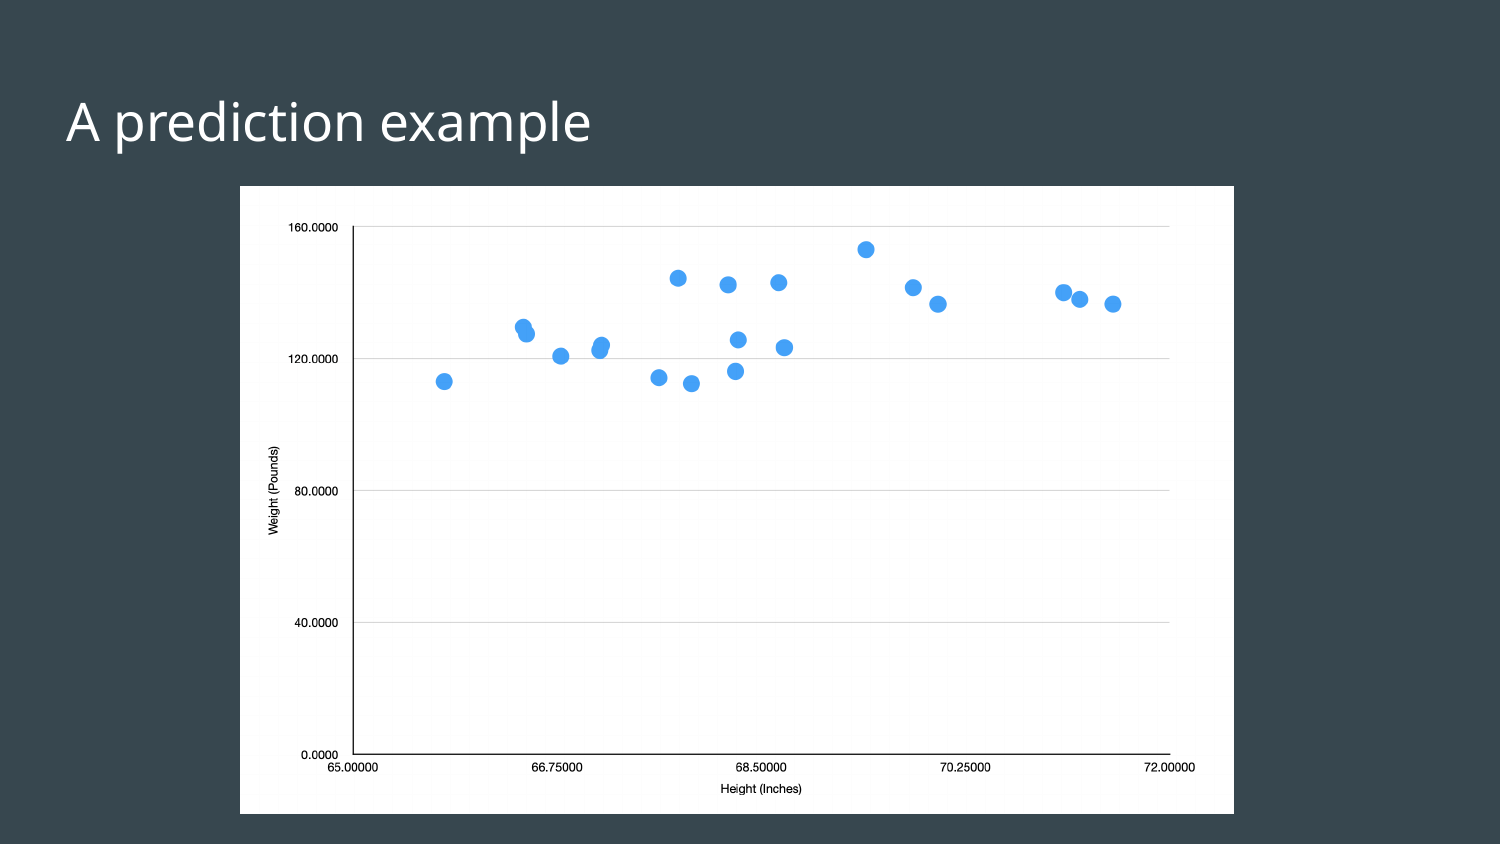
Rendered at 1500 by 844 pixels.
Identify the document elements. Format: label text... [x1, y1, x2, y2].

picture [240, 186, 1234, 814]
title A prediction example [51, 72, 1449, 167]
